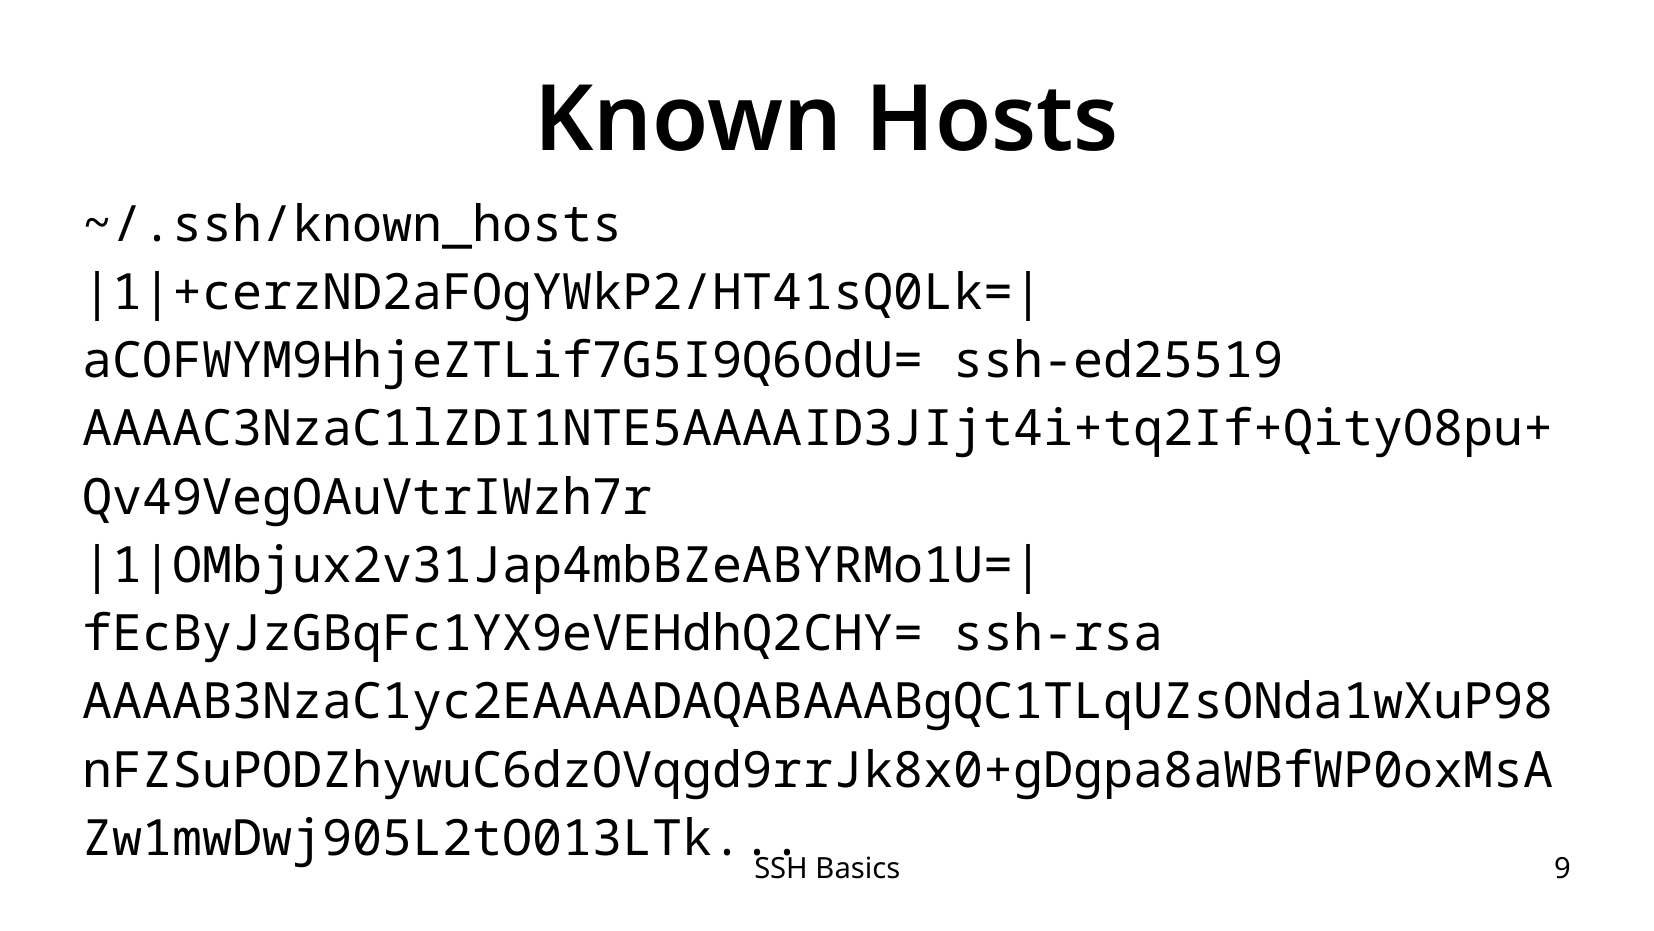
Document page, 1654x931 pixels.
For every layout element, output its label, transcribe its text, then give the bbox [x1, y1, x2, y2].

title Known Hosts [82, 37, 1571, 187]
subtitle ~/.ssh/known_hosts |1|+cerzND2aFOgYWkP2/HT41sQ0Lk=|aCOFWYM9HhjeZTLif7G5I9Q6OdU= ssh-ed25519 AAAAC3NzaC1lZDI1NTE5AAAAID3JIjt4i+tq2If+QityO8pu+Qv49VegOAuVtrIWzh7r |1|OMbjux2v31Jap4mbBZeABYRMo1U=|fEcByJzGBqFc1YX9eVEHdhQ2CHY= ssh-rsa AAAAB3NzaC1yc2EAAAADAQABAAABgQC1TLqUZsONda1wXuP98nFZSuPODZhywuC6dzOVqgd9rrJk8x0+gDgpa8aWBfWP0oxMsAZw1mwDwj905L2tO013LTk... [82, 187, 1571, 818]
